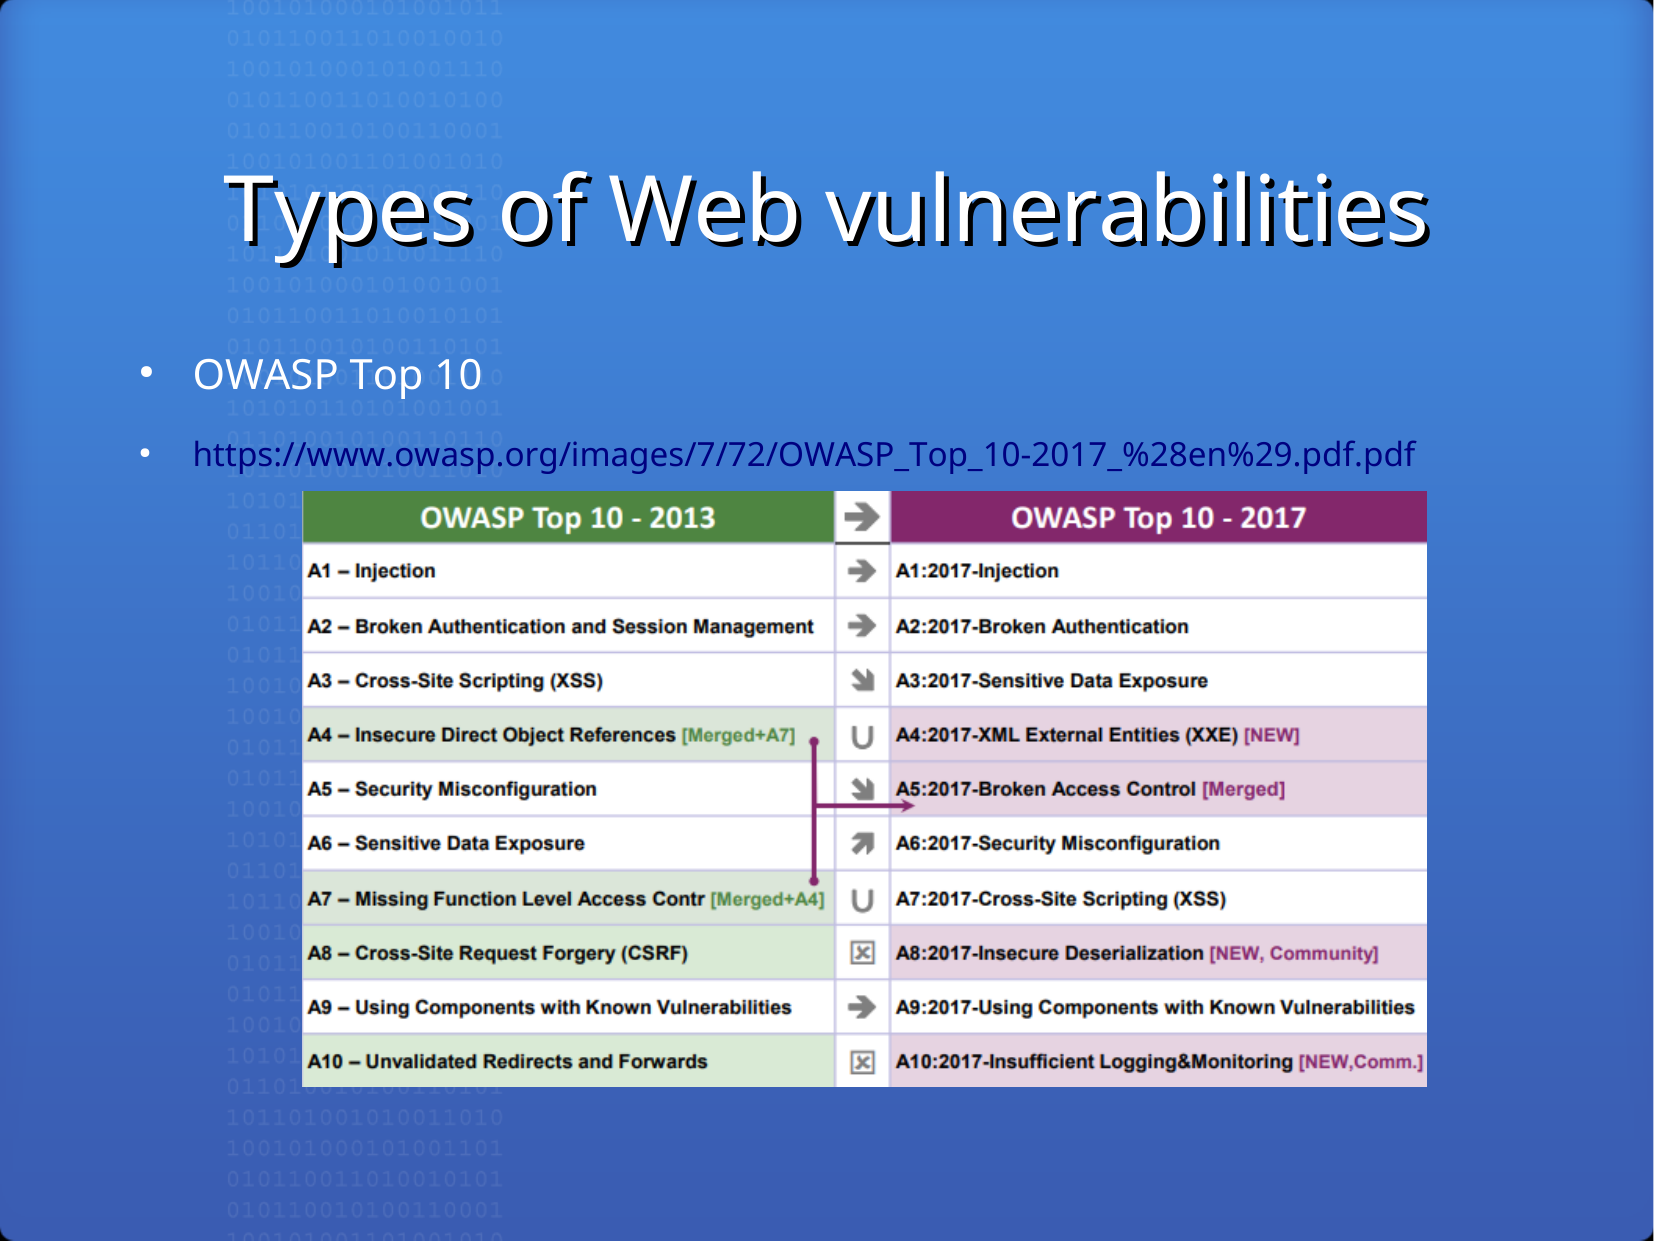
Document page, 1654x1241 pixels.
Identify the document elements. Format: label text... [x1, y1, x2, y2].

list OWASP Top 10 https://www.owasp.org/images/7/72/OWASP_Top_10-2017_%28en%29.pdf.pdf [121, 344, 1534, 1174]
picture [0, 0, 1654, 1241]
title Types of Web vulnerabilities [121, 102, 1534, 310]
